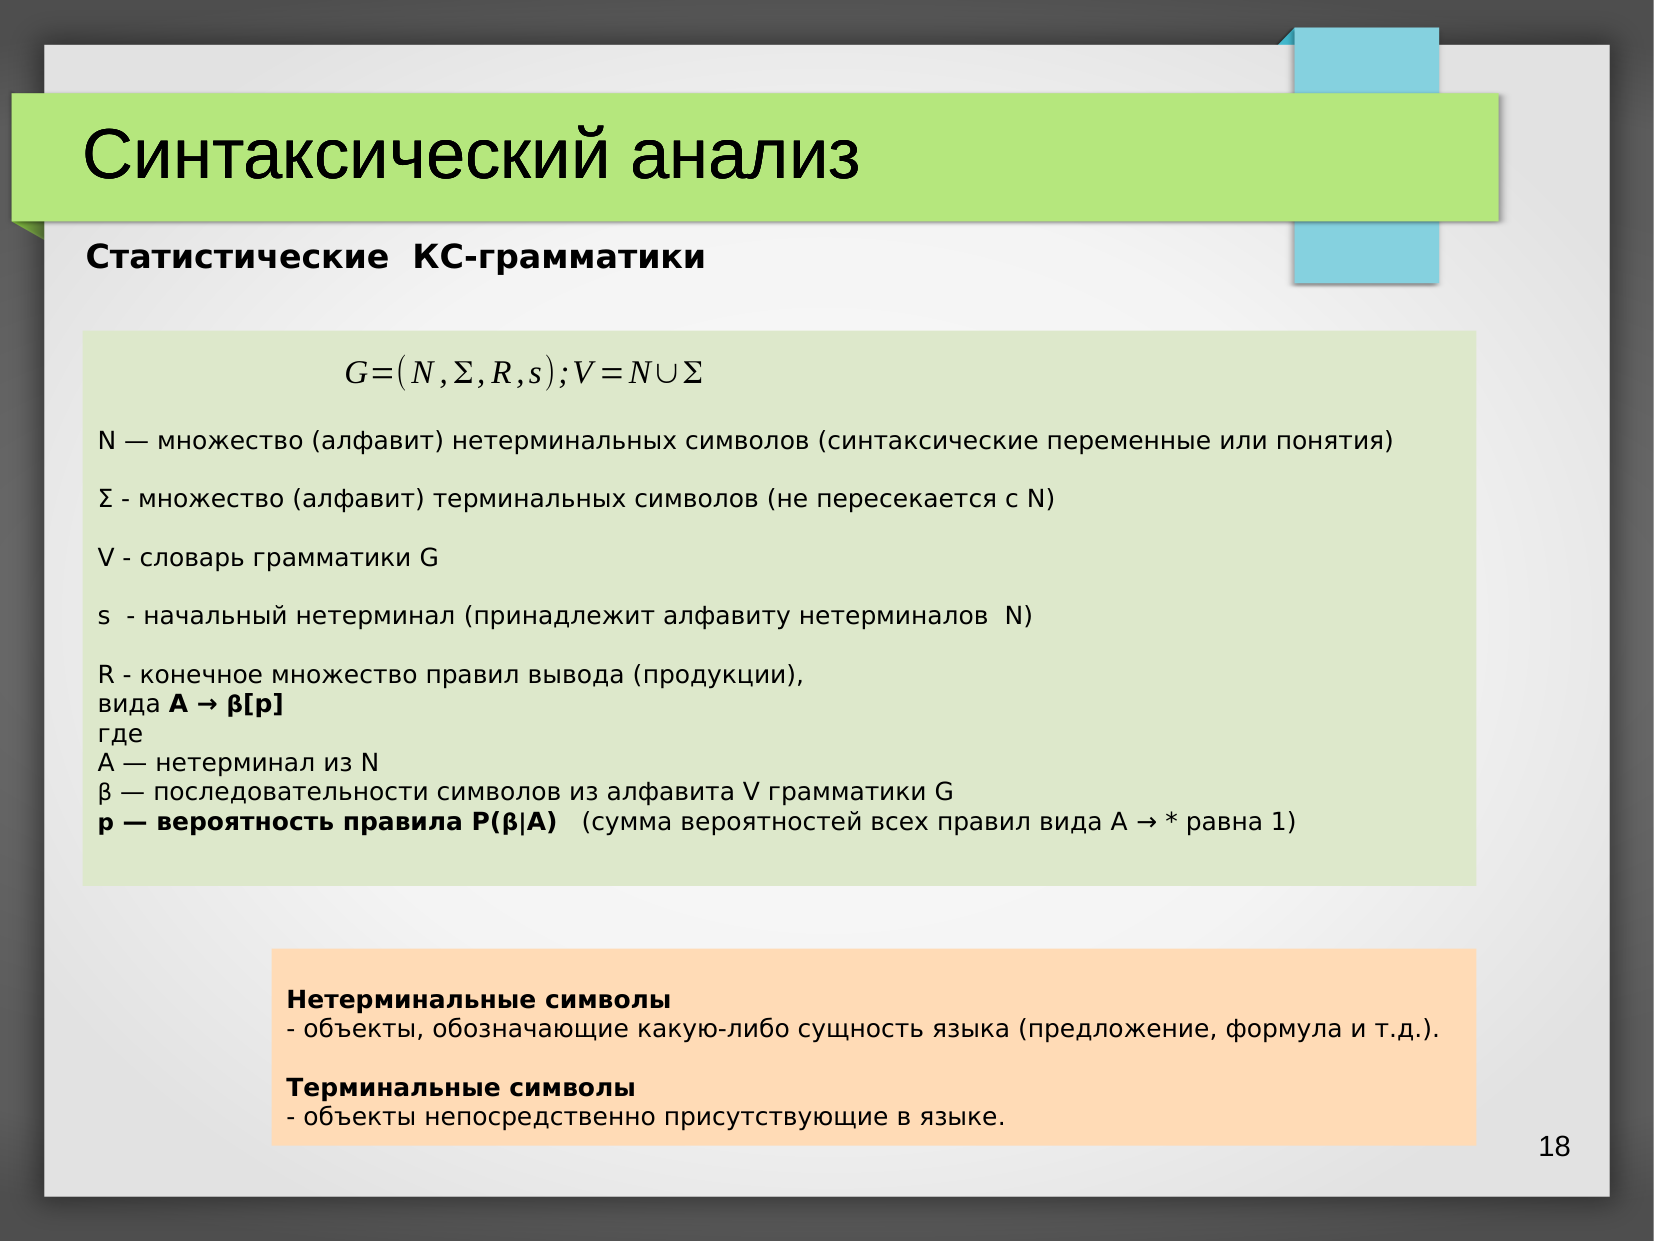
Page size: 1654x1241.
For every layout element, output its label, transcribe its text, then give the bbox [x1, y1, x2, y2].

text_box Нетерминальные символы - объекты, обозначающие какую-либо сущность языка (предложение, формула и т.д.). Терминальные символы - объекты непосредственно присутствующие в языке. [271, 948, 1477, 1146]
text_box N — множество (алфавит) нетерминальных символов (синтаксические переменные или понятия) Σ - множество (алфавит) терминальных символов (не пересекается с N) V - словарь грамматики G s - начальный нетерминал (принадлежит алфавиту нетерминалов N) R - конечное множество правил вывода (продукции), вида A → β[p] где A — нетерминал из N β — последовательности символов из алфавита V грамматики G p — вероятность правила P(β|A) (сумма вероятностей всех правил вида A → * равна 1) [82, 330, 1477, 886]
picture [0, 0, 1654, 1241]
title Синтаксический анализ [82, 114, 993, 194]
text_box Статистические КС-грамматики [70, 230, 1075, 296]
chart [338, 354, 709, 395]
